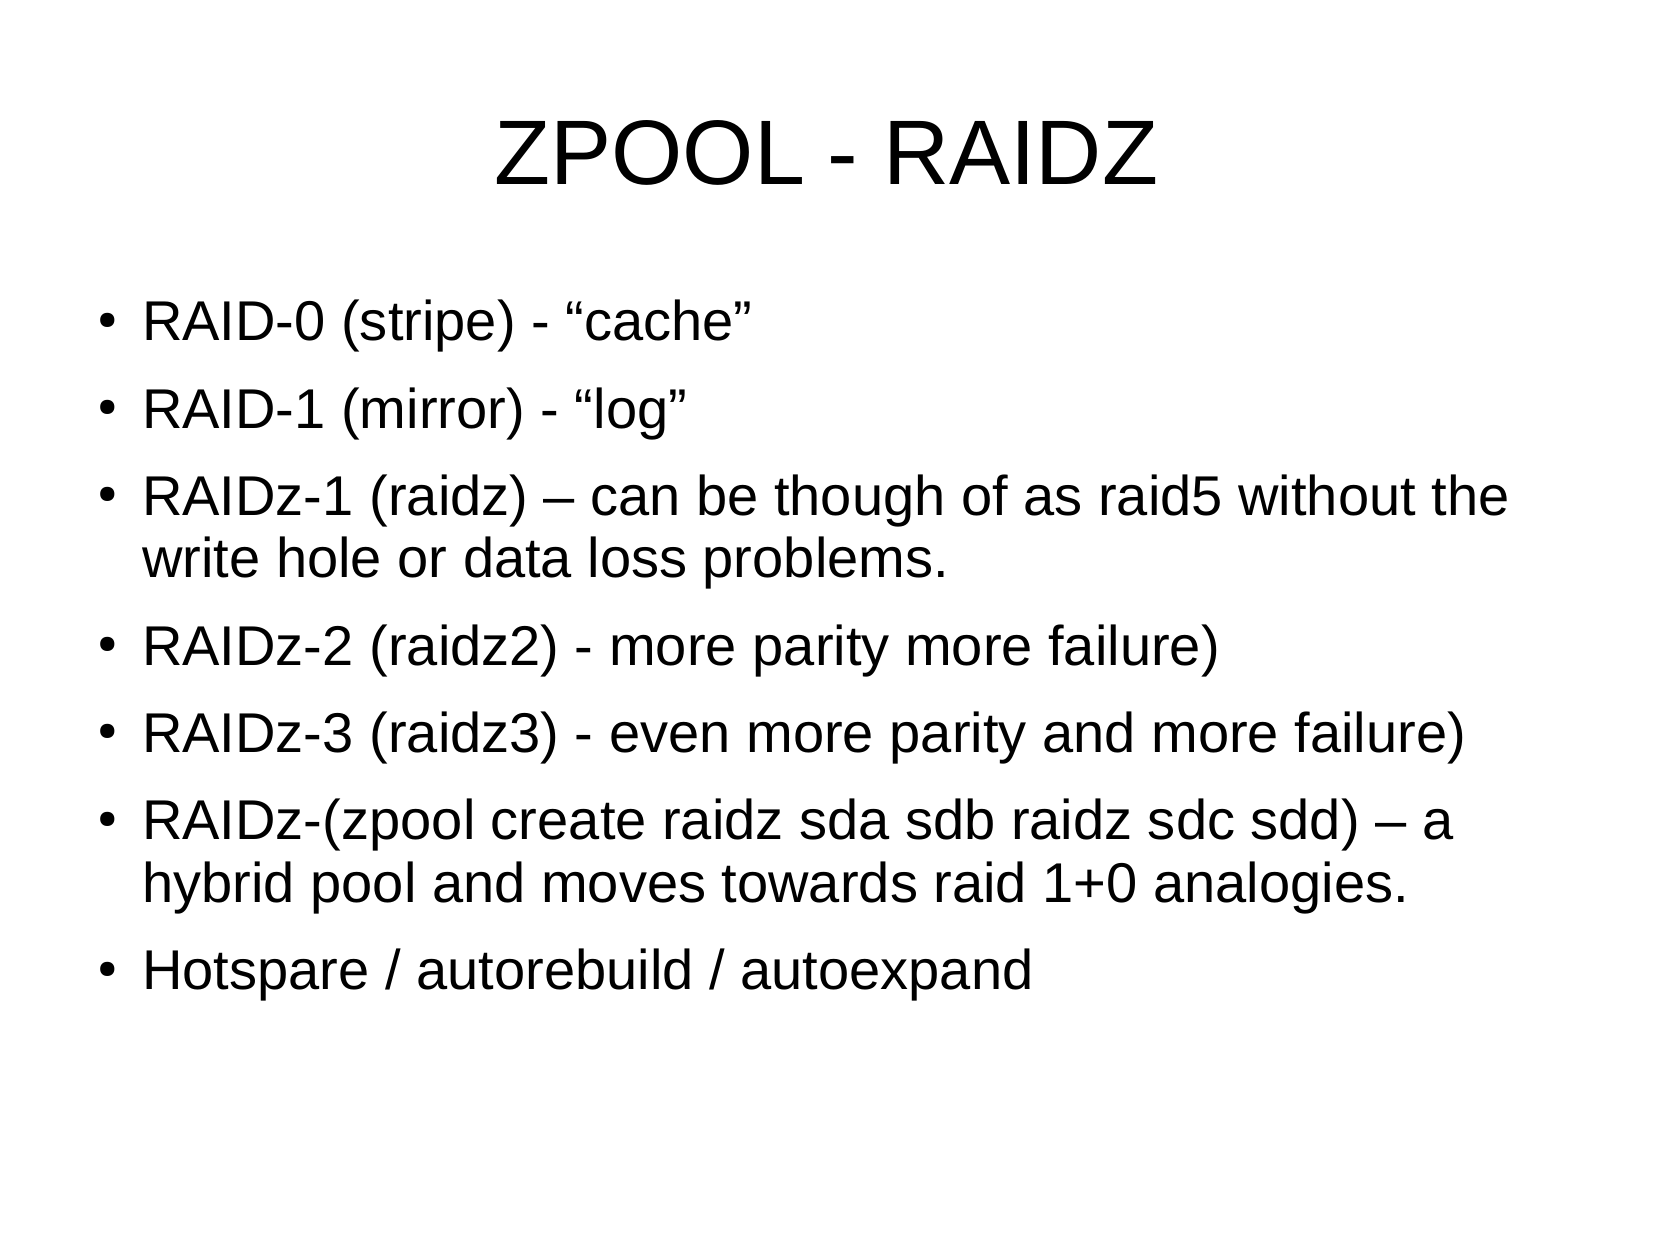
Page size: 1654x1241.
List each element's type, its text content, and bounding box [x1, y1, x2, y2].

title ZPOOL - RAIDZ [82, 49, 1571, 257]
list RAID-0 (stripe) - “cache” RAID-1 (mirror) - “log” RAIDz-1 (raidz) – can be though of as raid5 without the write hole or data loss problems. RAIDz-2 (raidz2) - more parity more failure) RAIDz-3 (raidz3) - even more parity and more failure) RAIDz-(zpool create raidz sda sdb raidz sdc sdd) – a hybrid pool and moves towards raid 1+0 analogies. Hotspare / autorebuild / autoexpand [82, 290, 1571, 1010]
